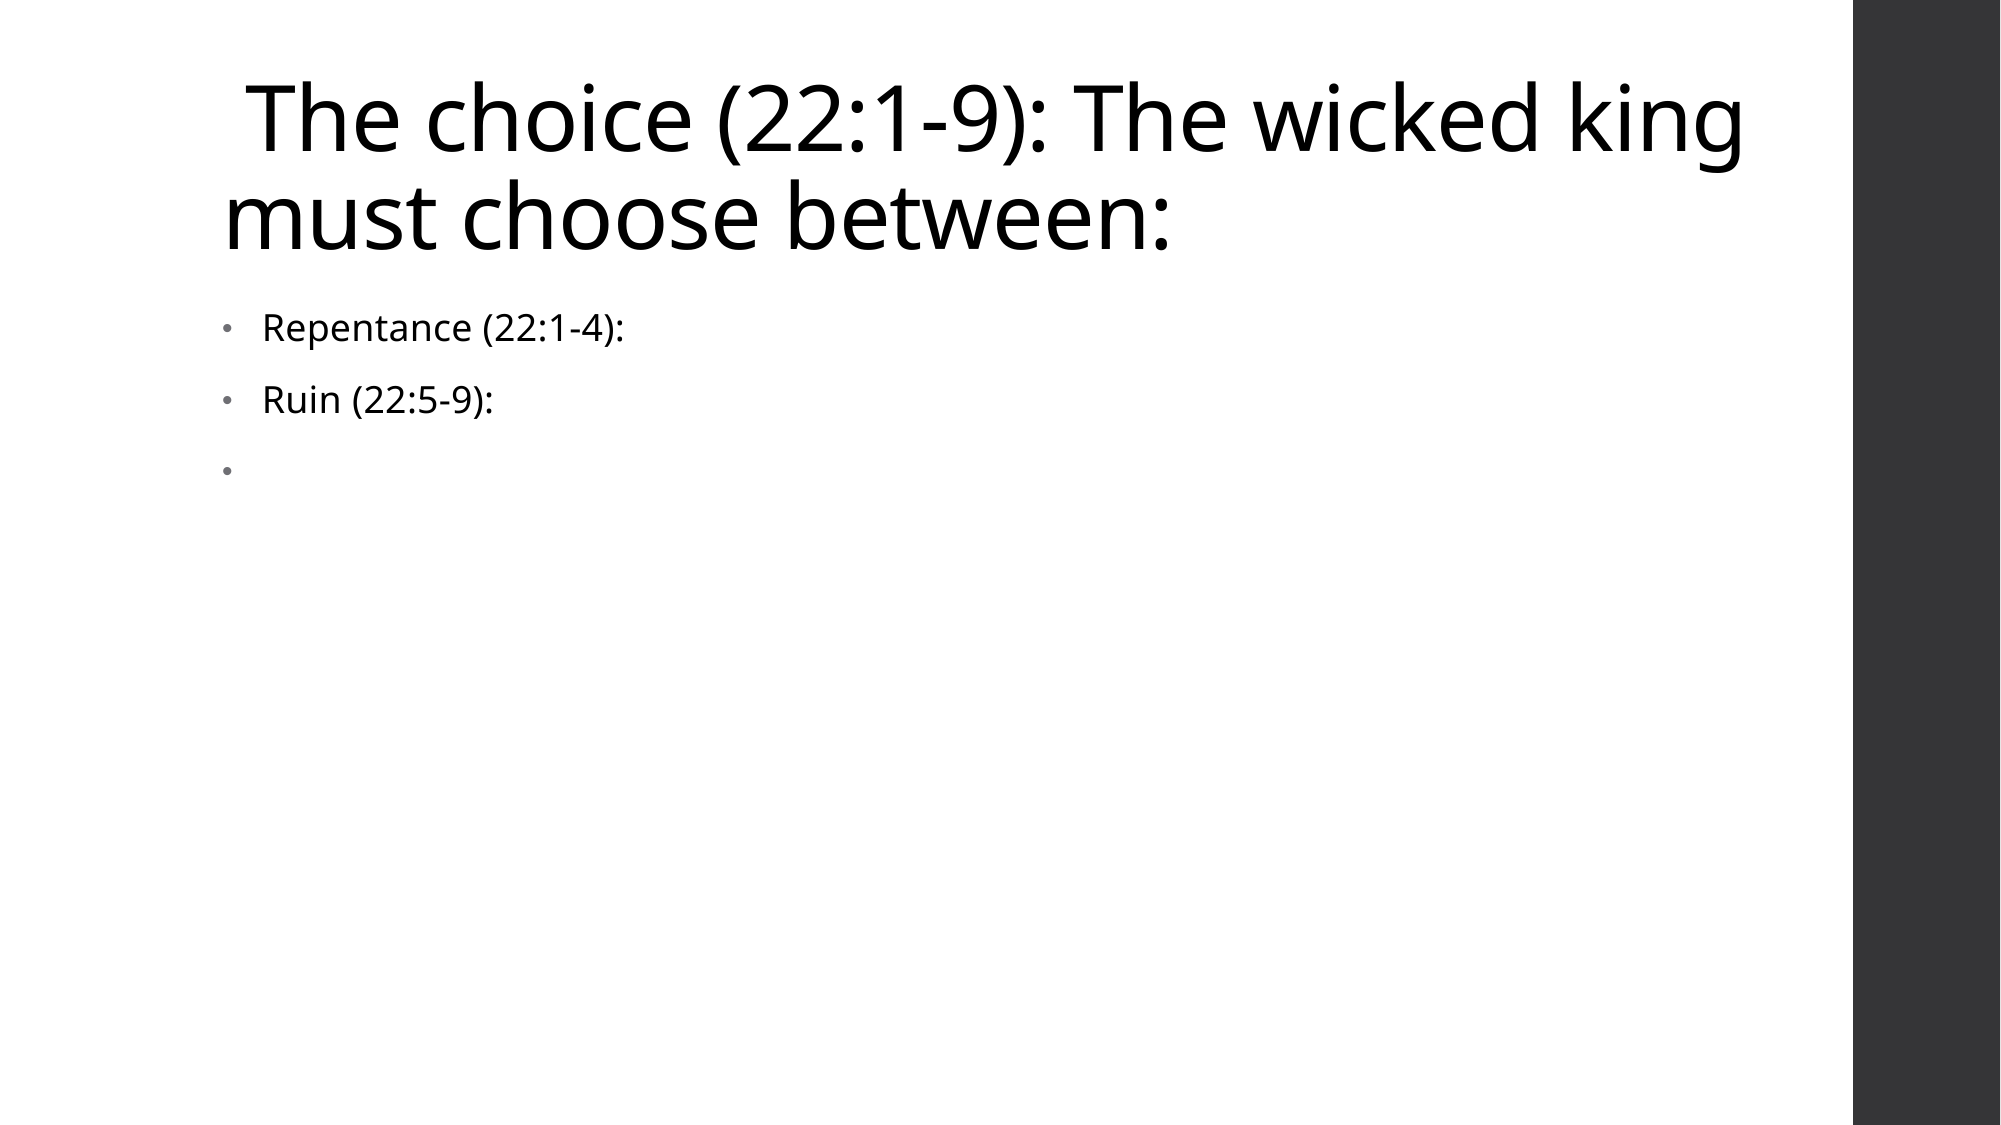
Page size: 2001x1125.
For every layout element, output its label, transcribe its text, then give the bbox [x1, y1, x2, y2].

list Repentance (22:1-4): Ruin (22:5-9): [206, 299, 1617, 1014]
title The choice (22:1-9): The wicked king must choose between: [206, 60, 1797, 278]
